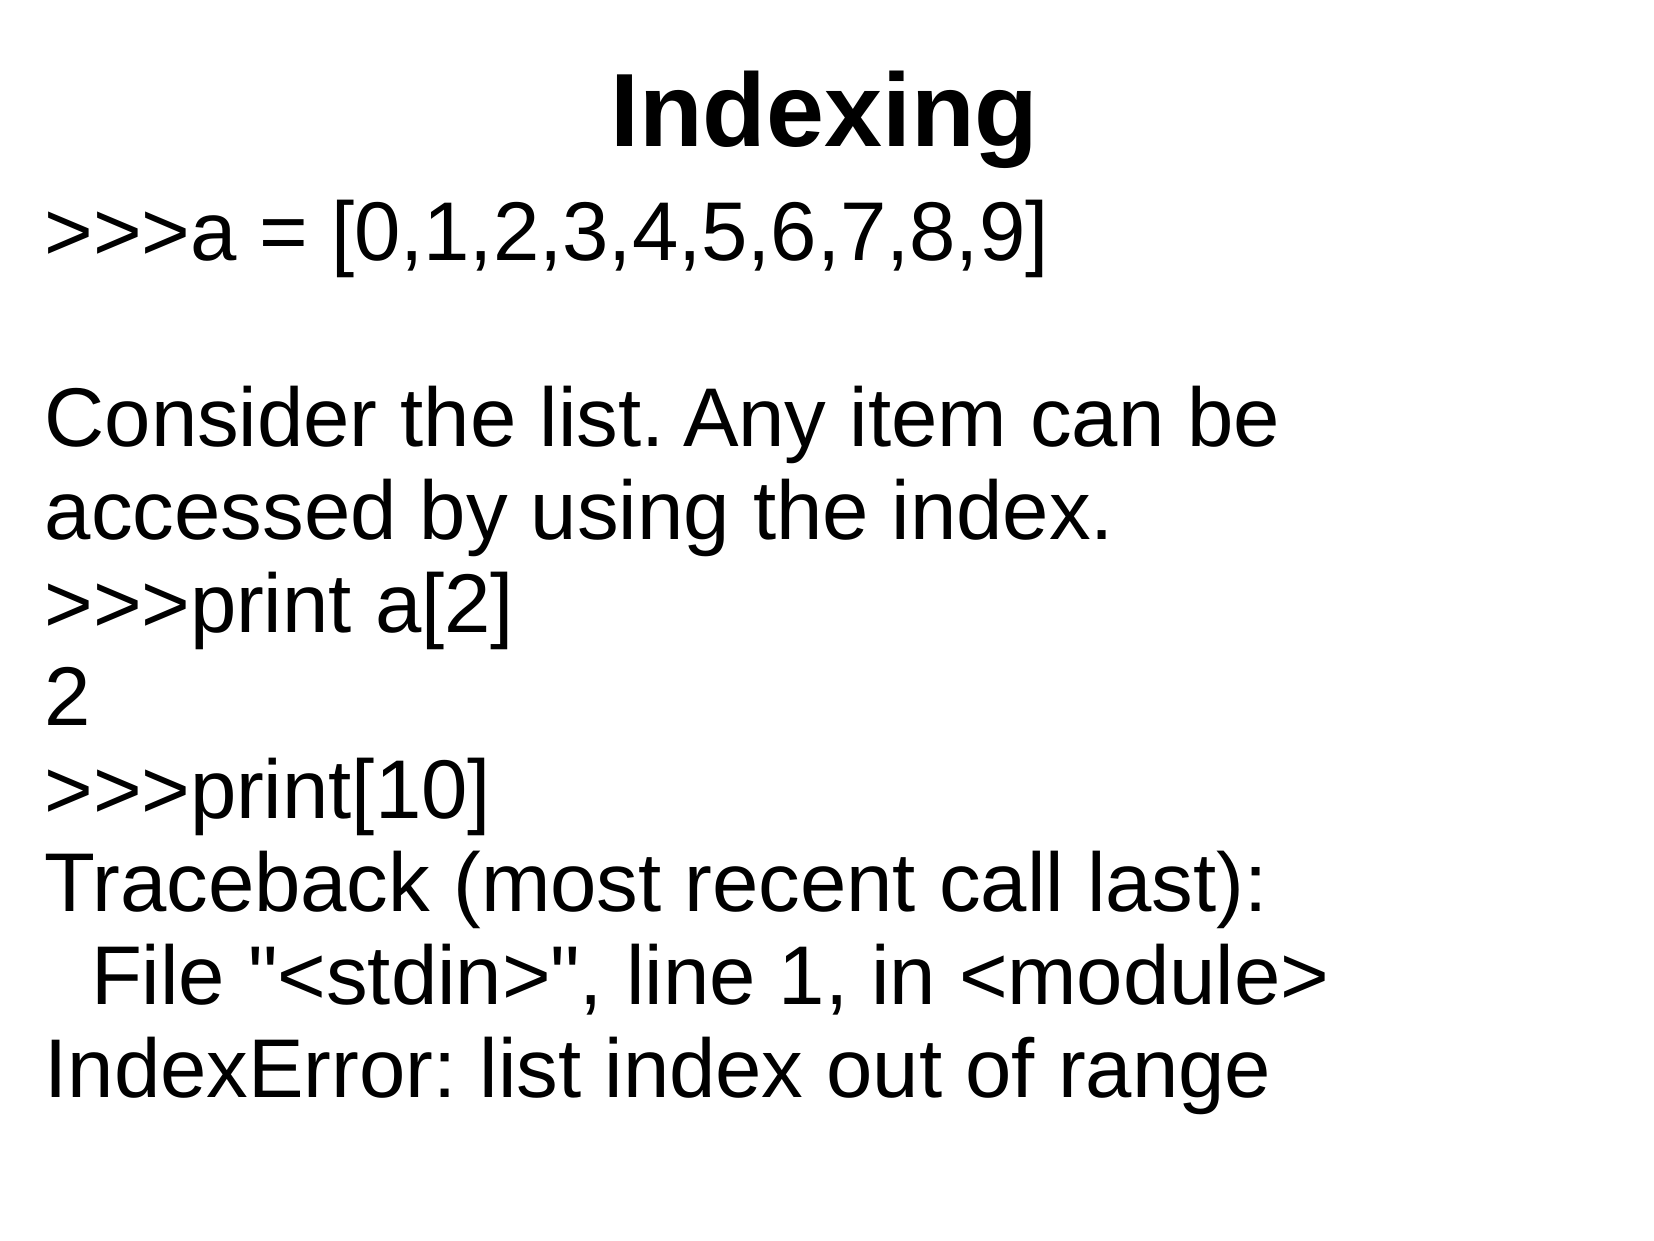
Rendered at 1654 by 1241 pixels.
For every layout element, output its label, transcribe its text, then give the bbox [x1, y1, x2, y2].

text_box >>>a = [0,1,2,3,4,5,6,7,8,9] Consider the list. Any item can be accessed by using the index. >>>print a[2] 2 >>>print[10] Traceback (most recent call last): File "<stdin>", line 1, in <module> IndexError: list index out of range [30, 177, 1606, 1126]
text_box Indexing [45, 45, 1606, 177]
